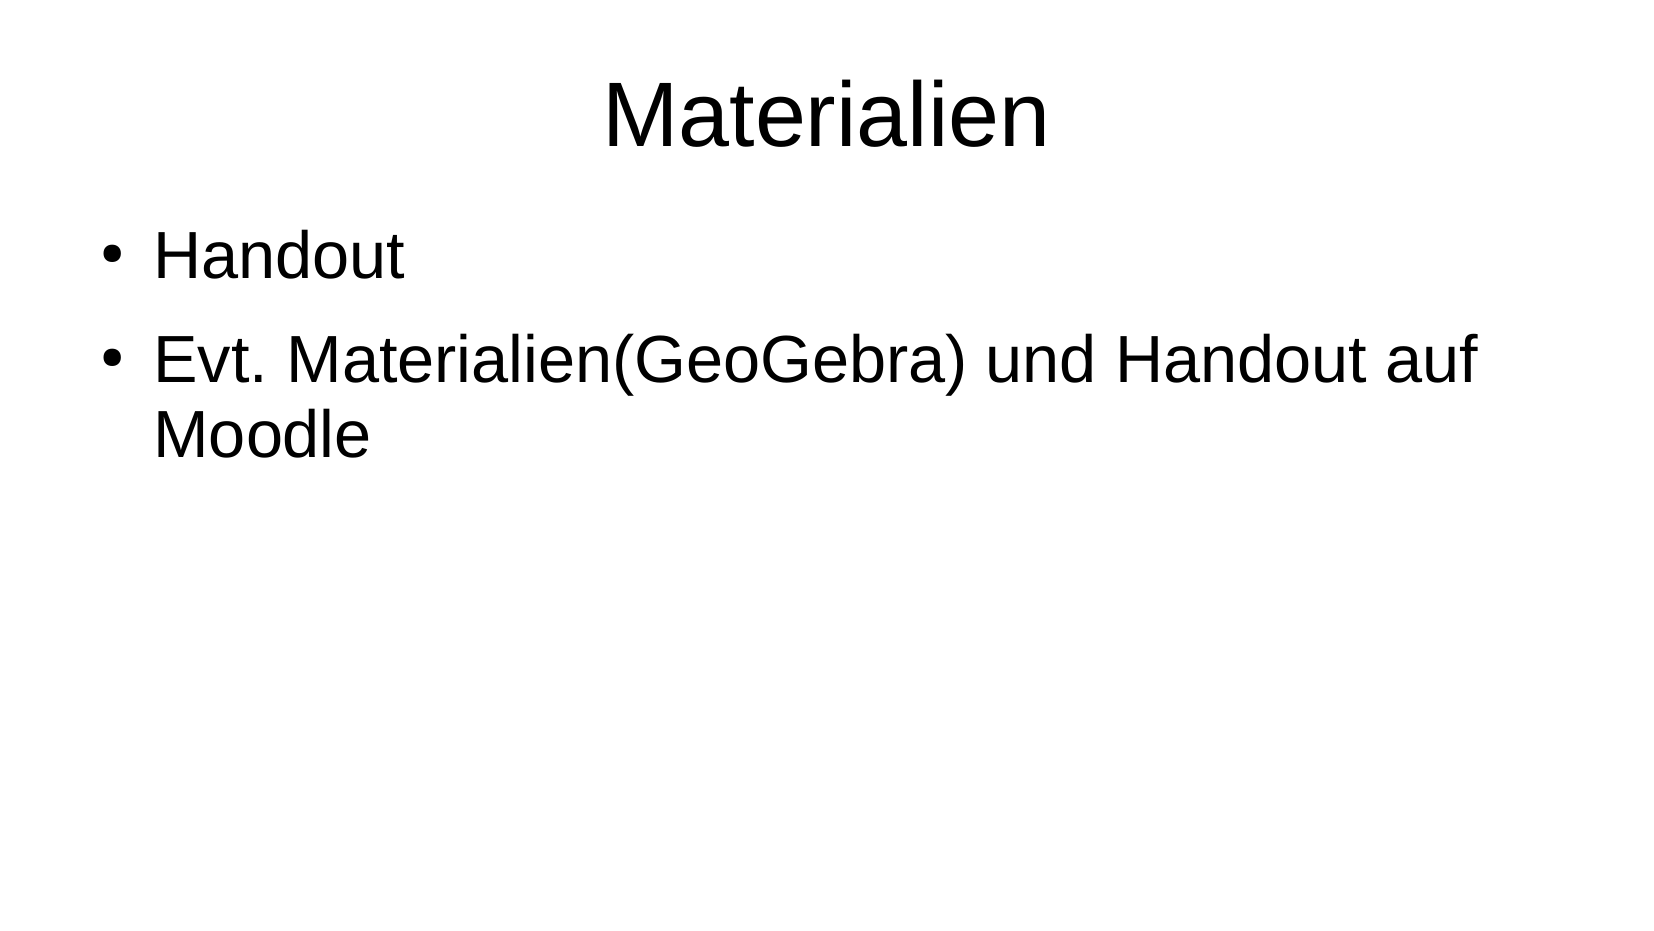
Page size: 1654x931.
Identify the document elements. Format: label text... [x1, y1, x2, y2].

title Materialien [82, 37, 1571, 193]
list Handout Evt. Materialien(GeoGebra) und Handout auf Moodle [82, 217, 1571, 758]
